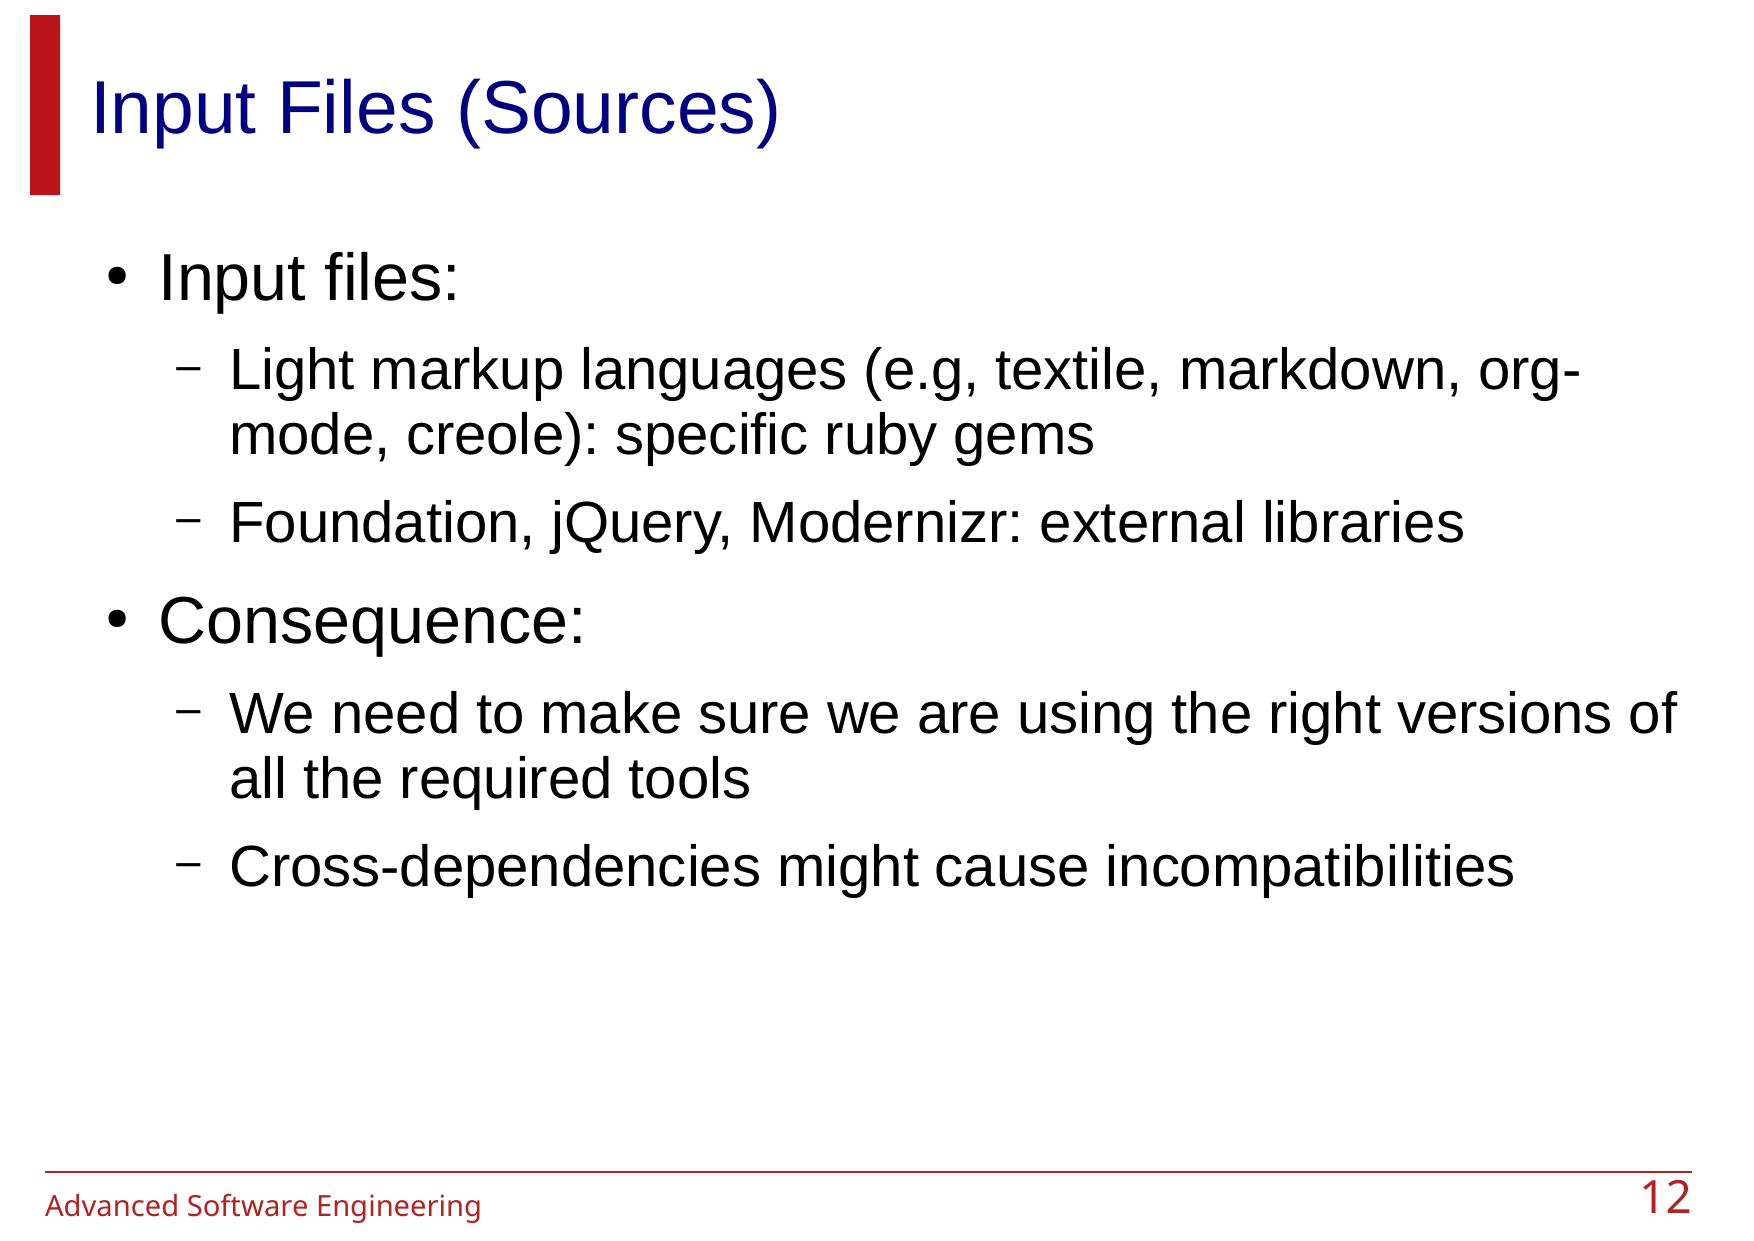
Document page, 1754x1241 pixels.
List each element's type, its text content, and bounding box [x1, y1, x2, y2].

list Input files: Light markup languages (e.g, textile, markdown, org-mode, creole): specific ruby gems Foundation, jQuery, Modernizr: external libraries Consequence: We need to make sure we are using the right versions of all the required tools Cross-dependencies might cause incompatibilities [87, 240, 1696, 1081]
title Input Files (Sources) [90, 19, 1726, 196]
